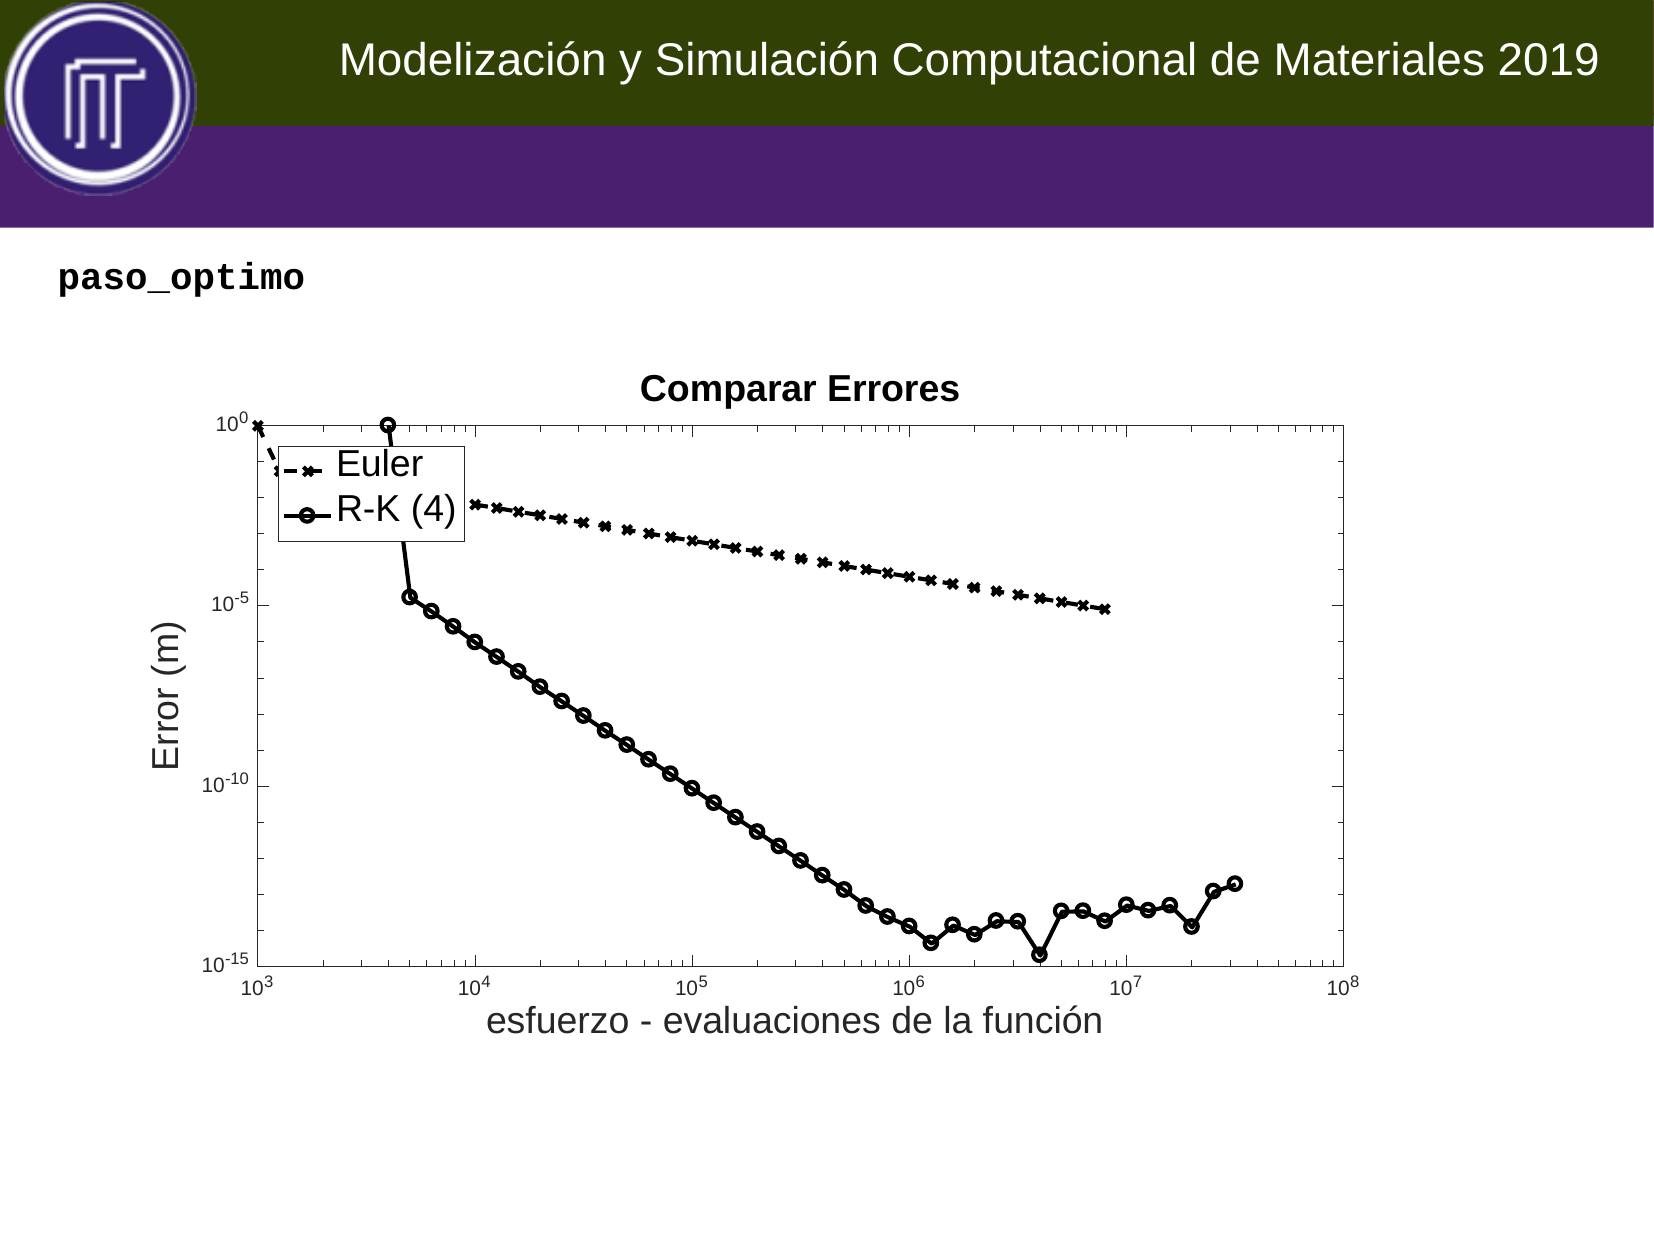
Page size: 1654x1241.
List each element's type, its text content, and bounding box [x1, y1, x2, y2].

chart [82, 342, 1363, 1050]
text_box paso_optimo [42, 250, 320, 309]
picture [2, 0, 197, 196]
